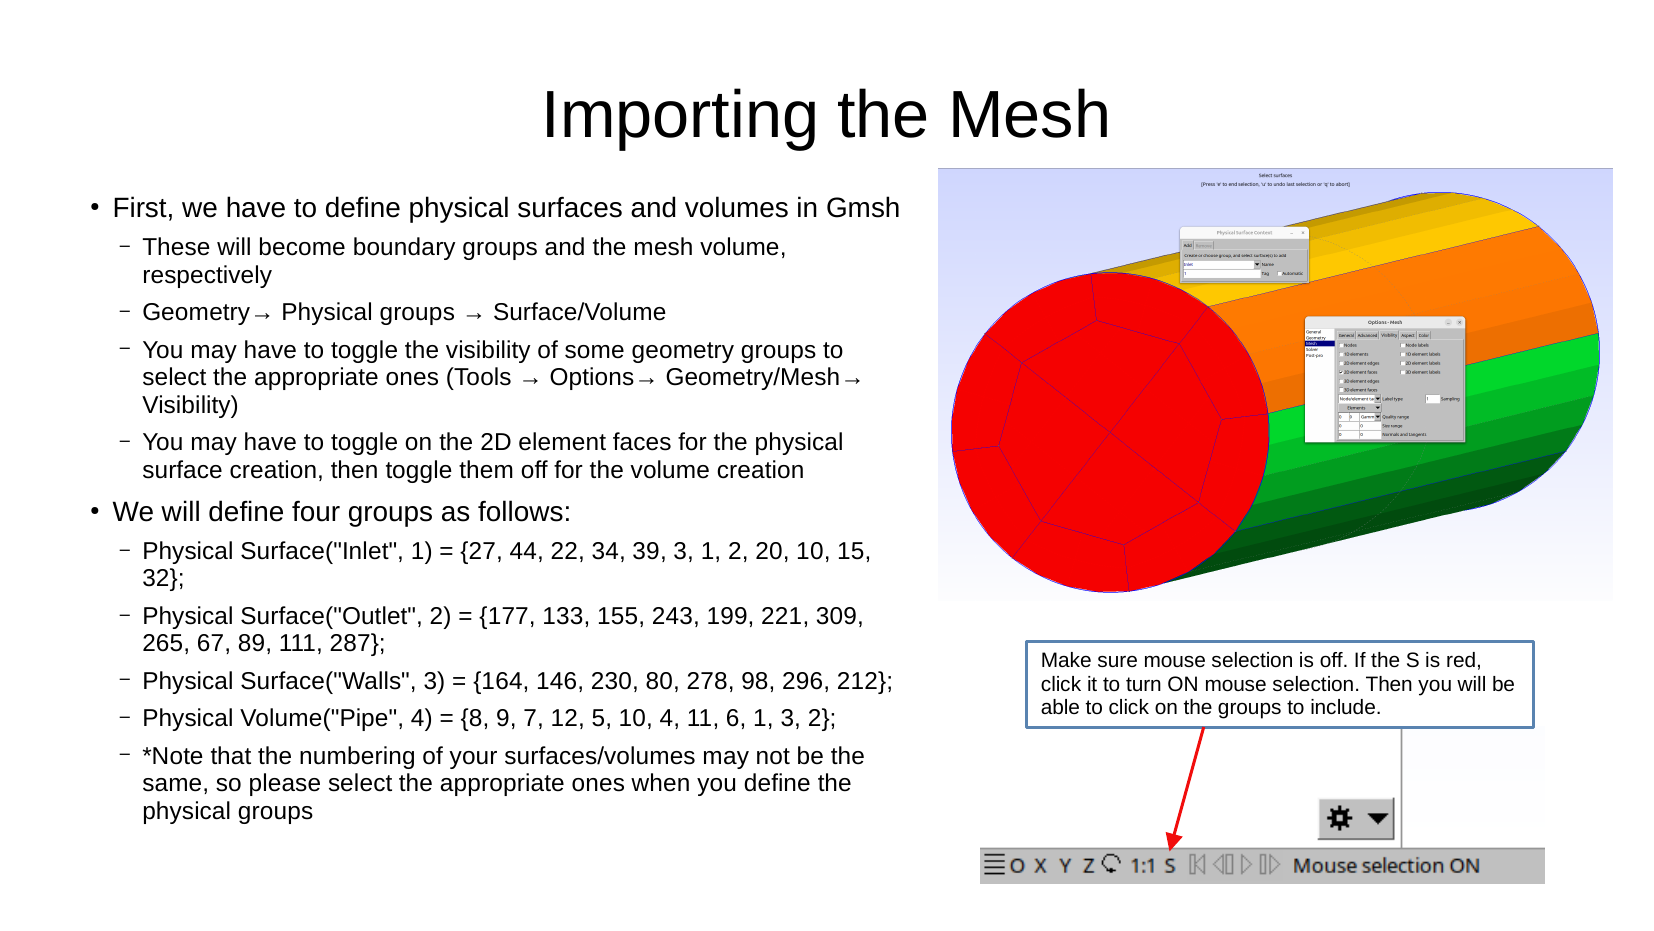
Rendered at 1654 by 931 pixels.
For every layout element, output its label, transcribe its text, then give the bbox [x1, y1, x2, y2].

list First, we have to define physical surfaces and volumes in Gmsh These will become boundary groups and the mesh volume, respectively Geometry→ Physical groups → Surface/Volume You may have to toggle the visibility of some geometry groups to select the appropriate ones (Tools → Options→ Geometry/Mesh→ Visibility) You may have to toggle on the 2D element faces for the physical surface creation, then toggle them off for the volume creation We will define four groups as follows: Physical Surface("Inlet", 1) = {27, 44, 22, 34, 39, 3, 1, 2, 20, 10, 15, 32}; Physical Surface("Outlet", 2) = {177, 133, 155, 243, 199, 221, 309, 265, 67, 89, 111, 287}; Physical Surface("Walls", 3) = {164, 146, 230, 80, 278, 98, 296, 212}; Physical Volume("Pipe", 4) = {8, 9, 7, 12, 5, 10, 4, 11, 6, 1, 3, 2}; *Note that the numbering of your surfaces/volumes may not be the same, so please select the appropriate ones when you define the physical groups [82, 192, 901, 876]
title Importing the Mesh [82, 37, 1571, 193]
picture [938, 168, 1613, 601]
text_box Make sure mouse selection is off. If the S is red, click it to turn ON mouse selection. Then you will be able to click on the groups to include. [1026, 641, 1534, 728]
picture [980, 726, 1545, 884]
